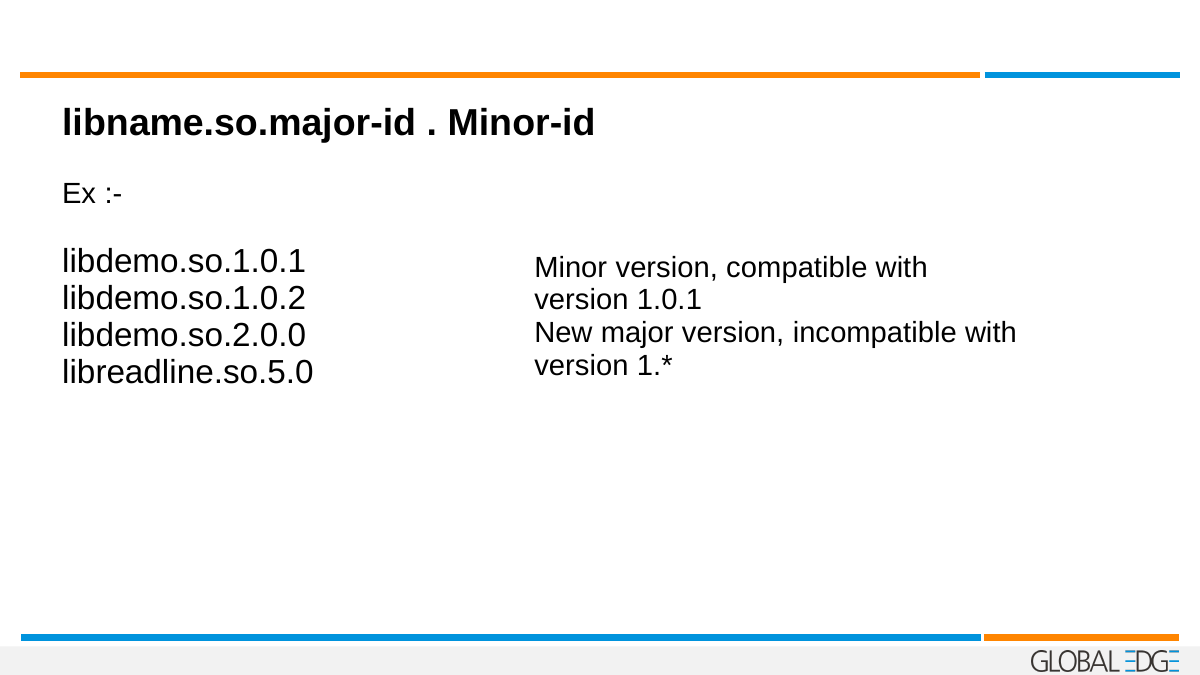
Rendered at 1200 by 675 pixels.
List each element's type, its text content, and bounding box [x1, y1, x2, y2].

text_box Minor version, compatible with version 1.0.1 New major version, incompatible with version 1.* [519, 159, 1040, 390]
picture [1031, 650, 1179, 672]
text_box libname.so.major-id . Minor-id Ex :- libdemo.so.1.0.1 libdemo.so.1.0.2 libdemo.so.2.0.0 libreadline.so.5.0 [47, 94, 1146, 466]
